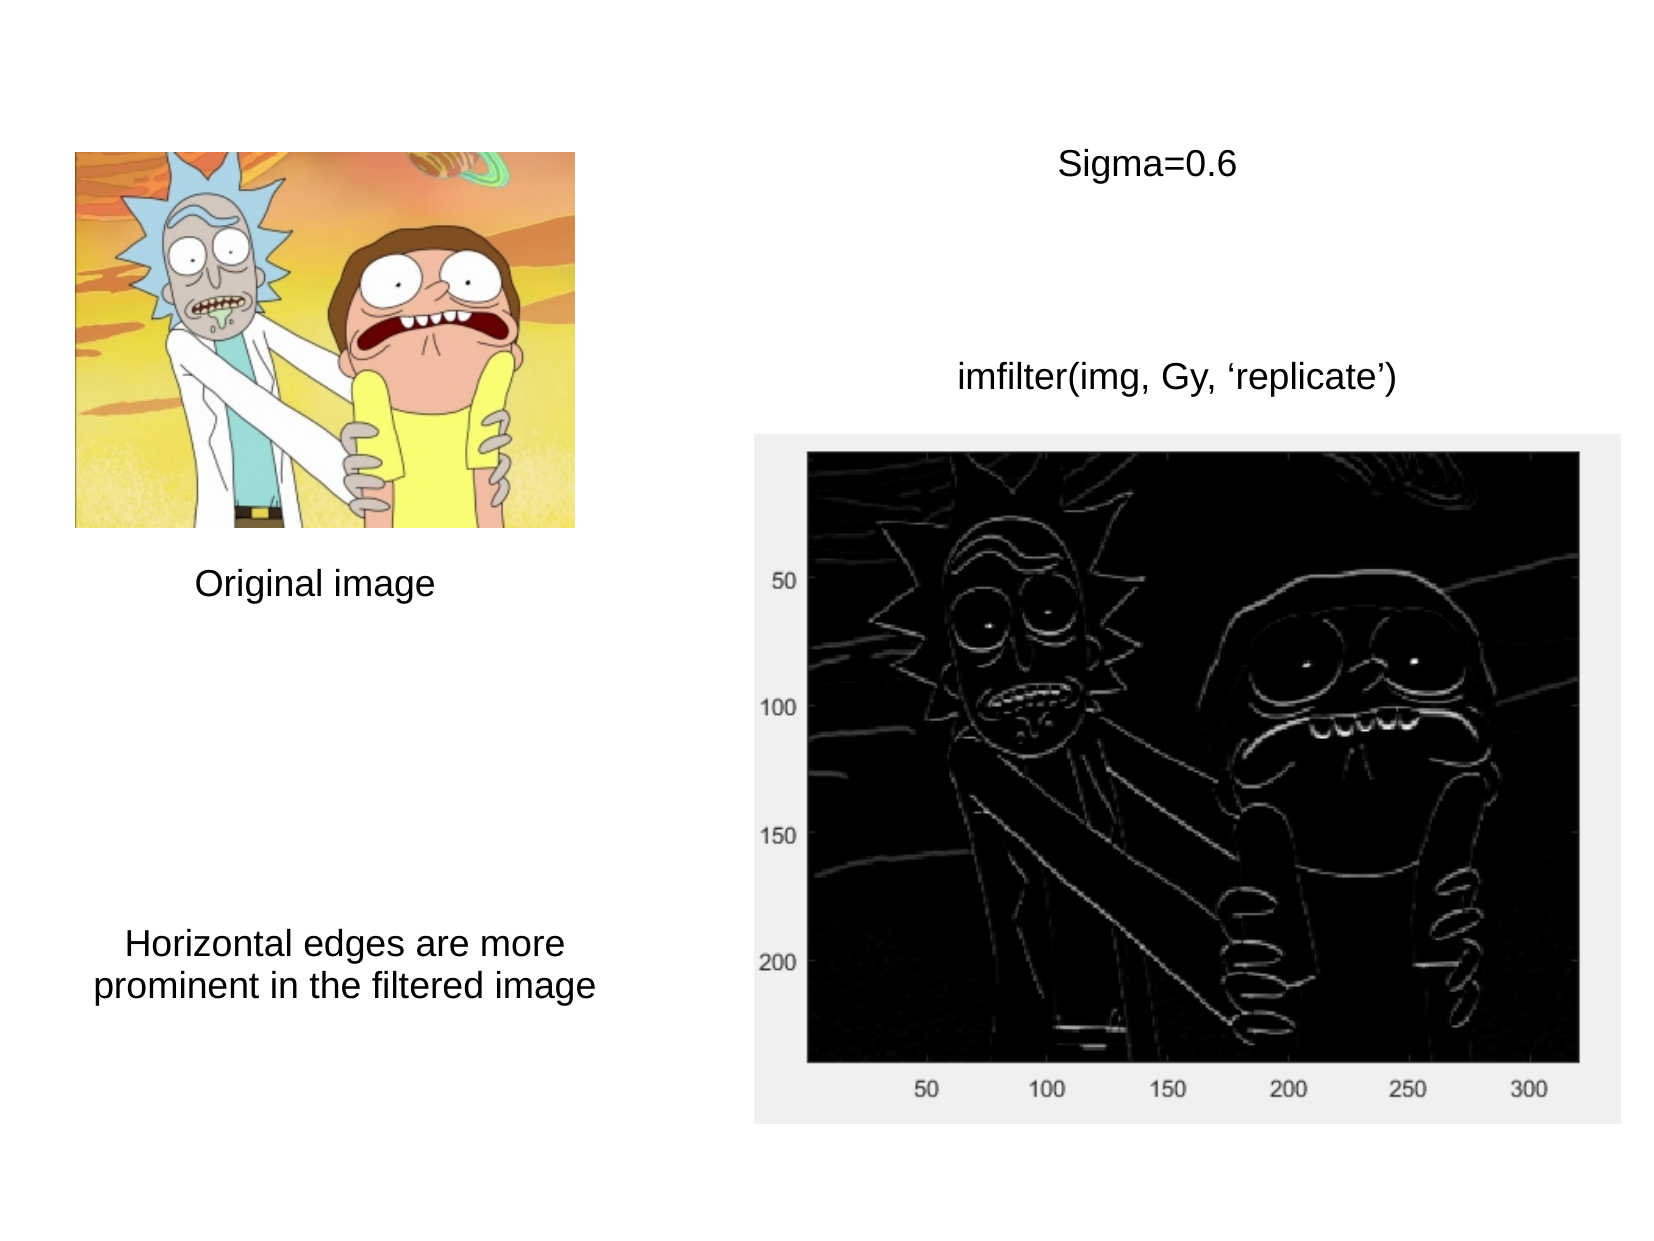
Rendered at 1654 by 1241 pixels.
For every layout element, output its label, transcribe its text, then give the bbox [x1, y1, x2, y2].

text_box Horizontal edges are more prominent in the filtered image [75, 915, 616, 1014]
text_box Original image [90, 555, 541, 612]
text_box imfilter(img, Gy, ‘replicate’) [900, 348, 1456, 406]
picture [75, 152, 575, 528]
picture [754, 434, 1621, 1124]
text_box Sigma=0.6 [885, 135, 1411, 192]
